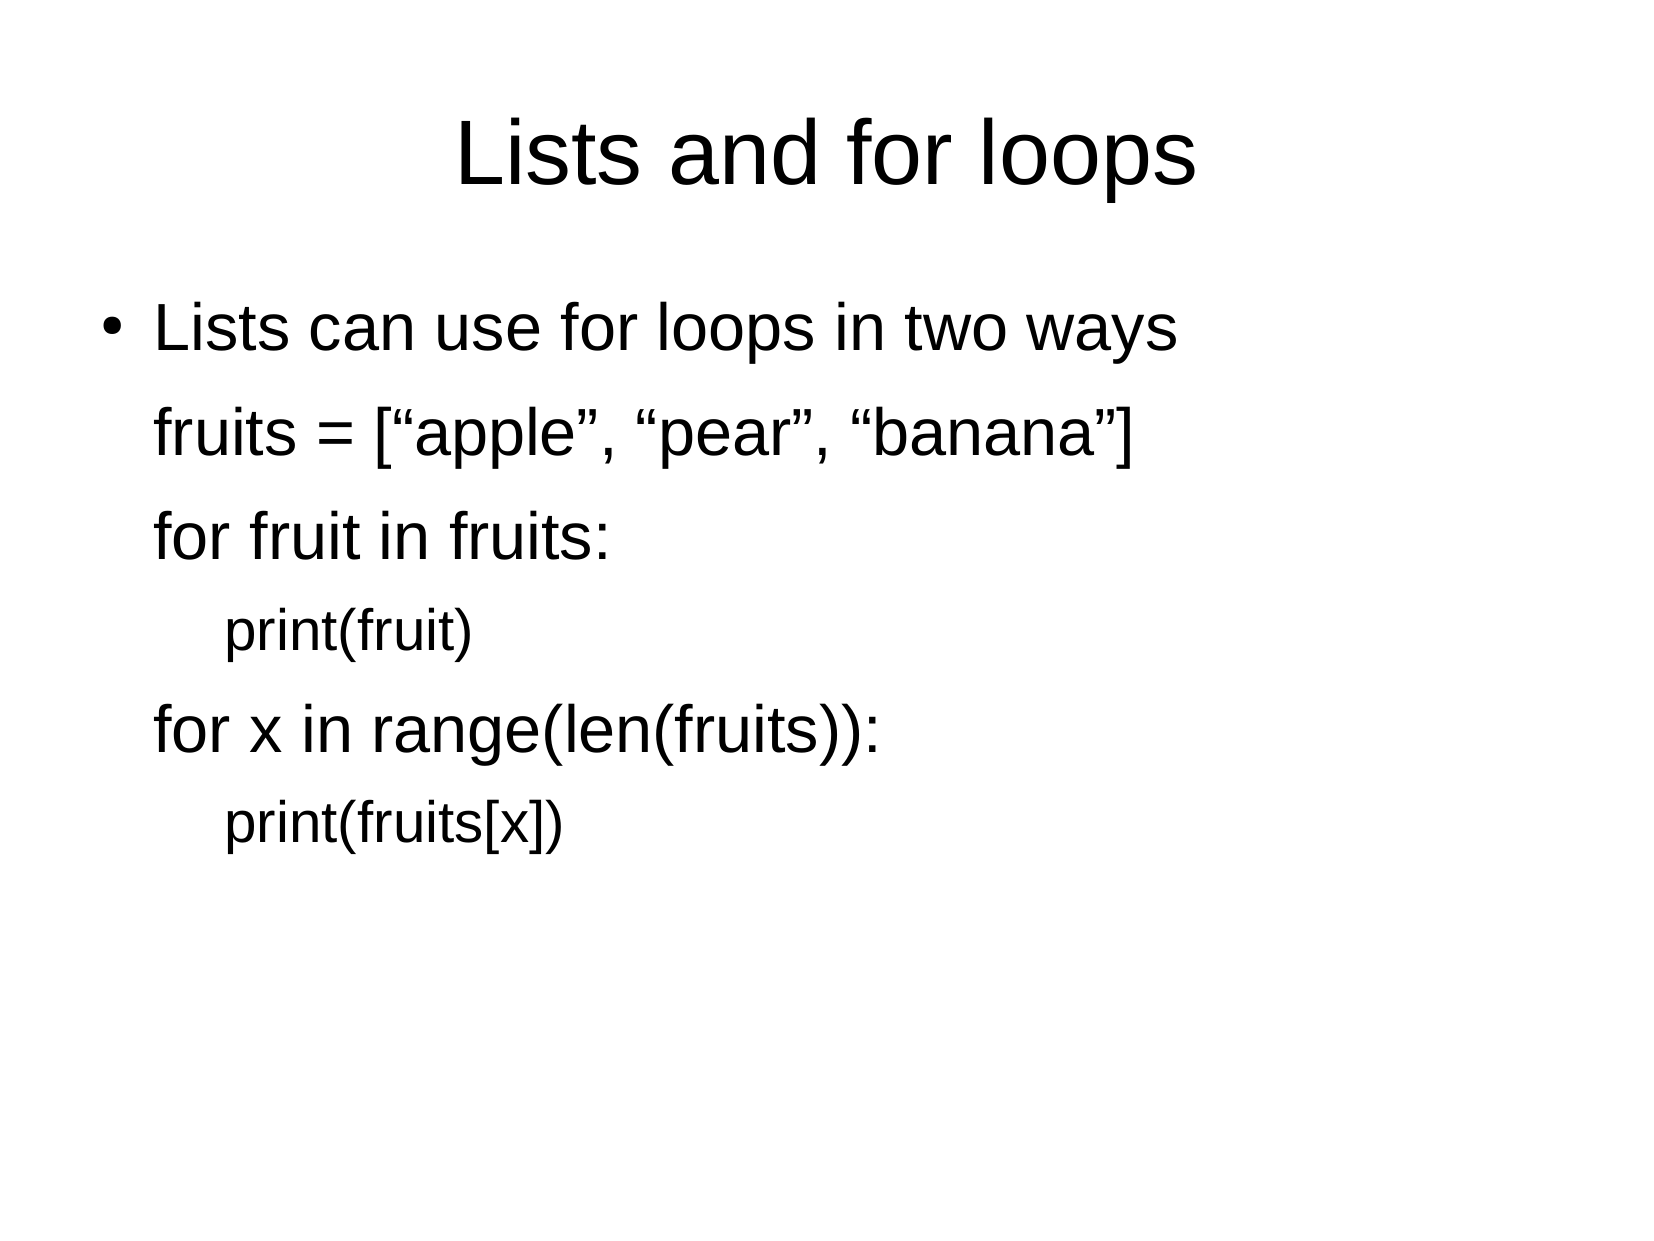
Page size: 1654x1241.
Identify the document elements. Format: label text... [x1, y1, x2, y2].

title Lists and for loops [82, 49, 1571, 257]
list Lists can use for loops in two ways fruits = [“apple”, “pear”, “banana”] for fruit in fruits: print(fruit) for x in range(len(fruits)): print(fruits[x]) [82, 290, 1571, 1010]
